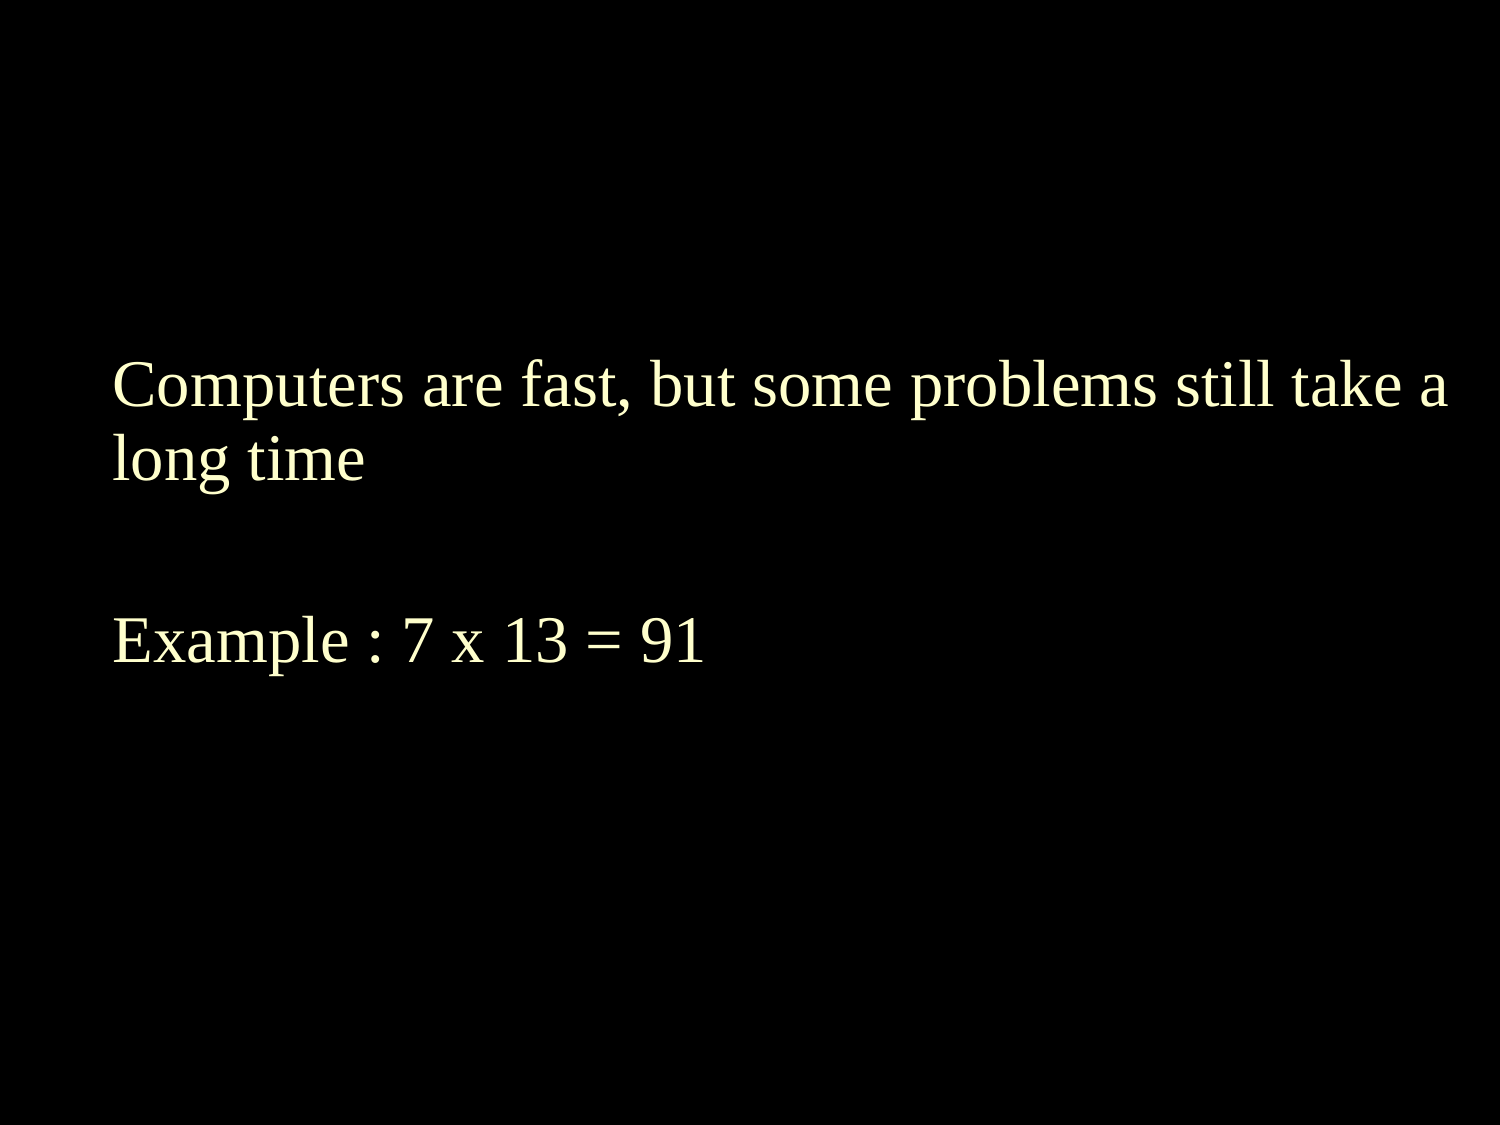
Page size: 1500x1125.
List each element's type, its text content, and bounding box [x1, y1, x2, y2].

list Computers are fast, but some problems still take a long time Example : 7 x 13 = 91 [112, 347, 1482, 1090]
